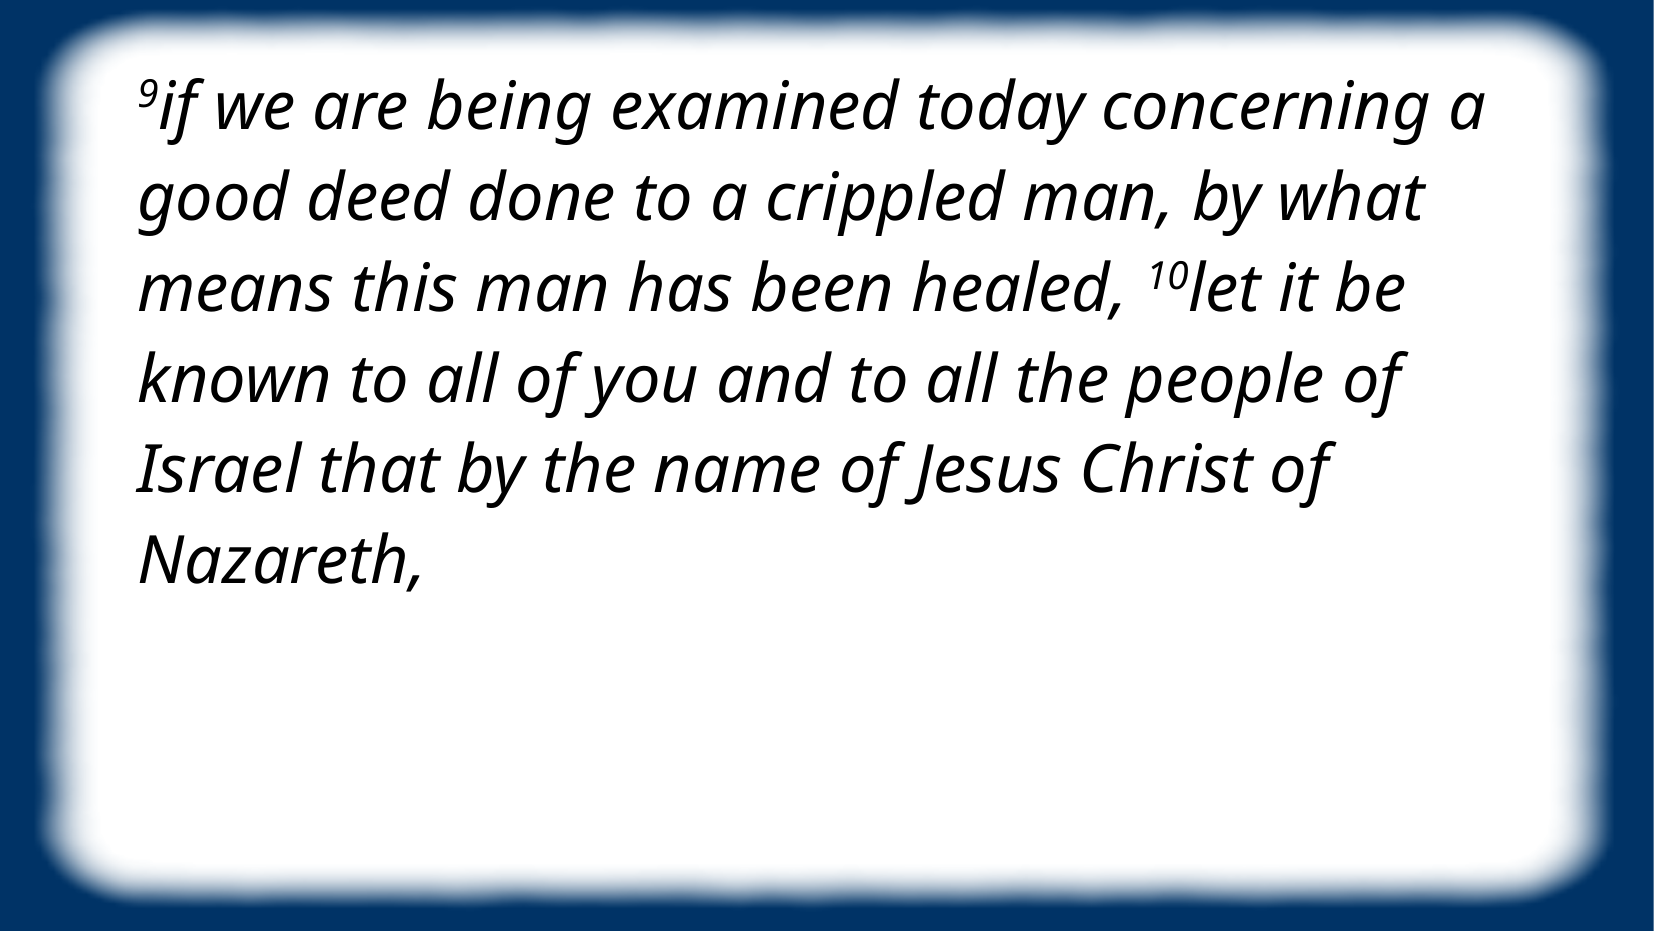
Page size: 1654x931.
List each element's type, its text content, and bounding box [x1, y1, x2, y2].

text_box 9if we are being examined today concerning a good deed done to a crippled man, by what means this man has been healed, 10let it be known to all of you and to all the people of Israel that by the name of Jesus Christ of Nazareth, [122, 51, 1533, 599]
picture [0, 0, 1654, 931]
